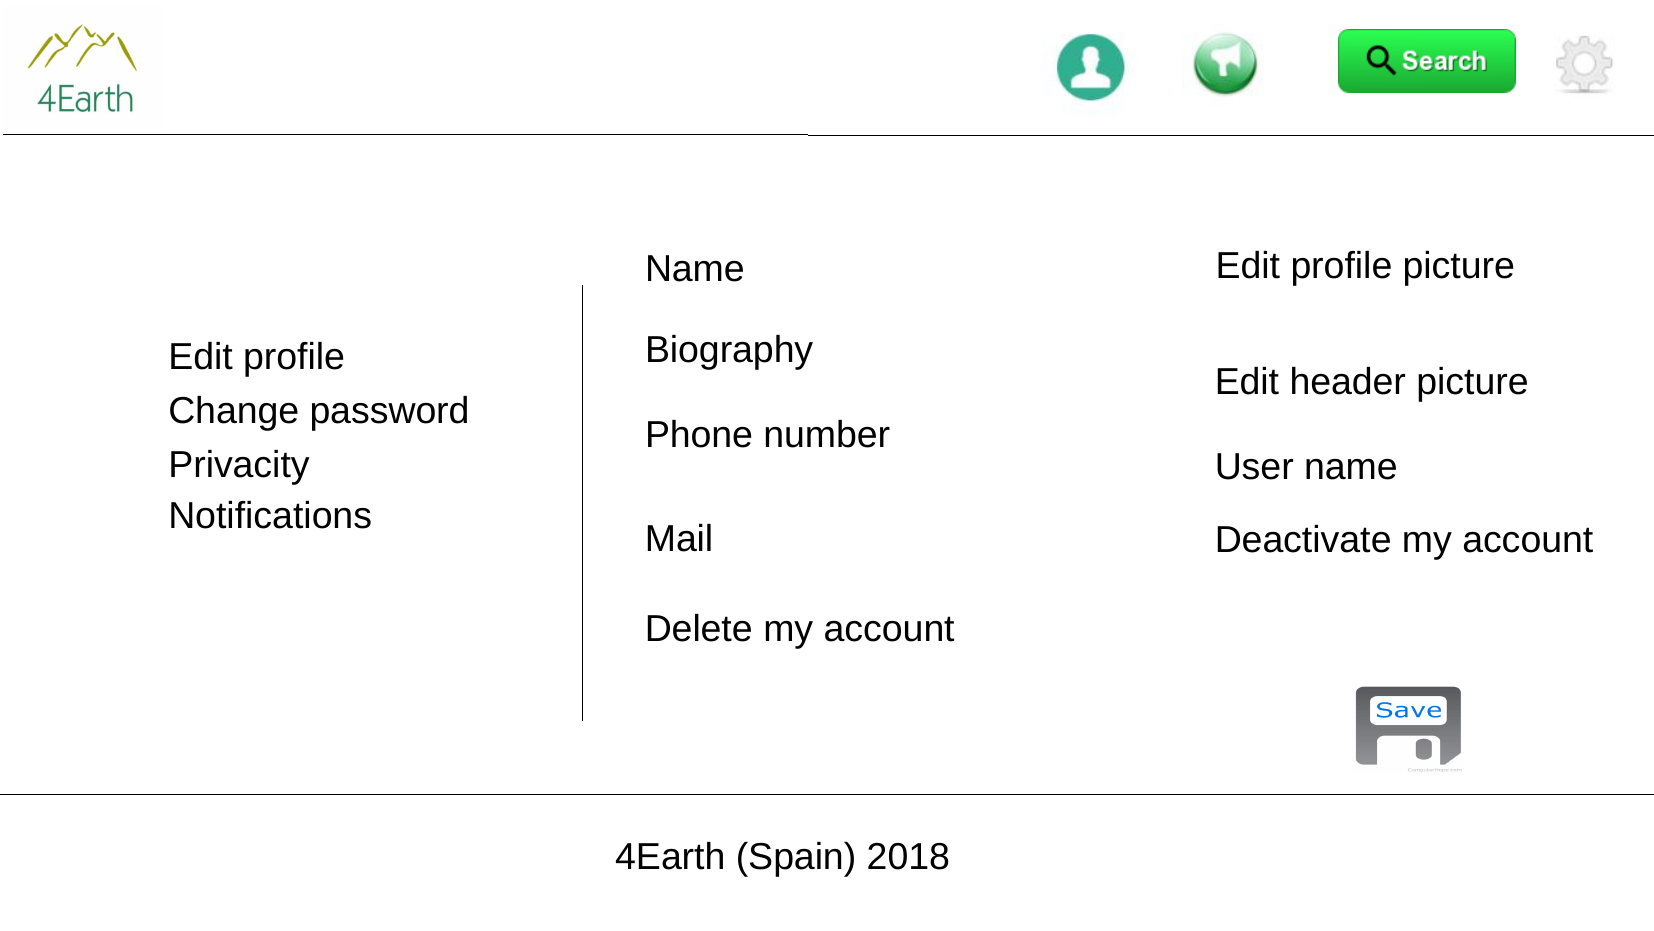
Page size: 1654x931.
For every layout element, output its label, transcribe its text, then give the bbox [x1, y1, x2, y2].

text_box Privacity [153, 435, 544, 493]
text_box Edit profile picture [1200, 237, 1591, 295]
picture [1545, 26, 1625, 106]
text_box User name [1200, 438, 1590, 495]
text_box Change password [153, 382, 544, 435]
text_box Biography [630, 321, 1021, 379]
picture [3, 5, 162, 133]
text_box Mail [630, 510, 1020, 567]
text_box Delete my account [630, 600, 1020, 657]
text_box Phone number [630, 406, 1021, 464]
picture [1351, 685, 1464, 775]
text_box Notifications [153, 493, 544, 545]
picture [1042, 14, 1141, 117]
text_box 4Earth (Spain) 2018 [450, 828, 1231, 886]
text_box Deactivate my account [1200, 510, 1637, 586]
text_box Name [630, 240, 1021, 297]
picture [1338, 29, 1516, 93]
text_box Edit profile [153, 327, 544, 382]
text_box Edit header picture [1200, 352, 1590, 410]
picture [1182, 14, 1276, 108]
